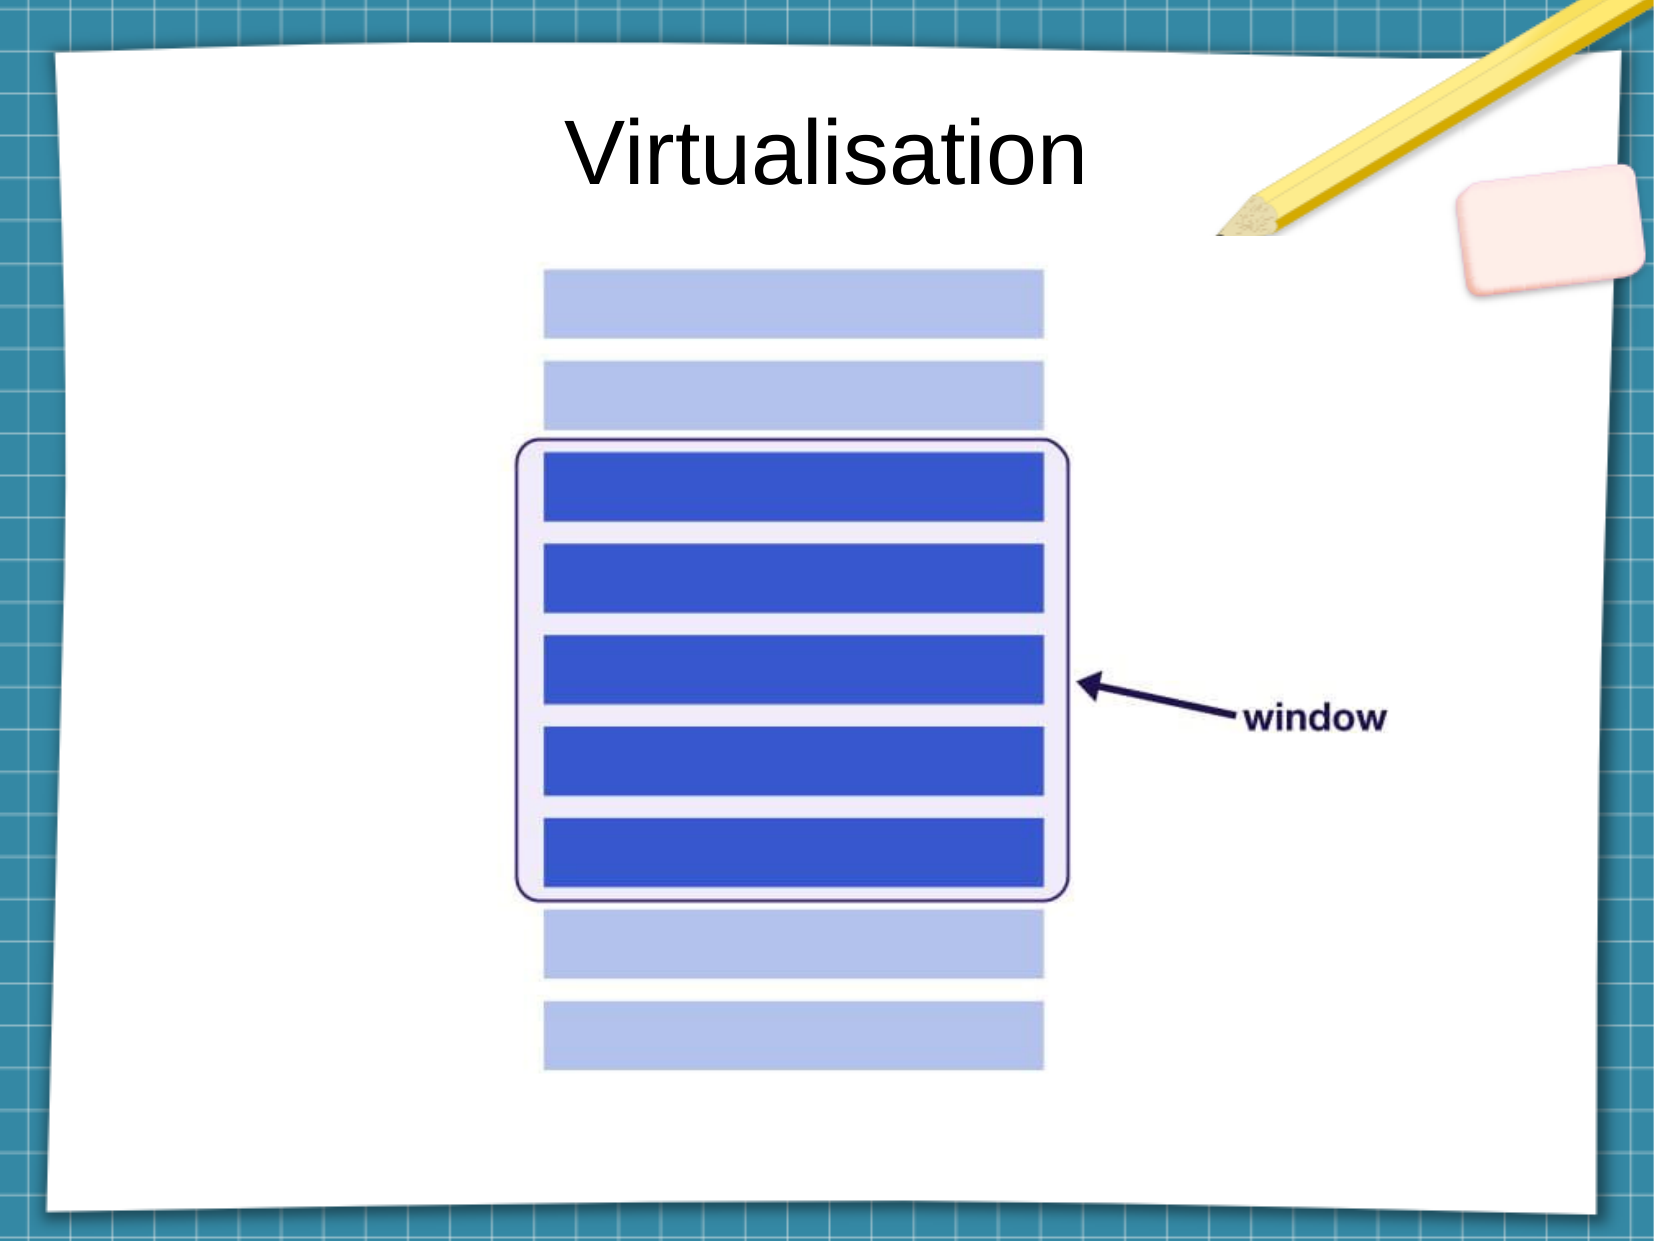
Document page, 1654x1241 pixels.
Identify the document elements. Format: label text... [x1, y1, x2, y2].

title Virtualisation [82, 49, 1571, 257]
picture [0, 0, 1654, 1241]
